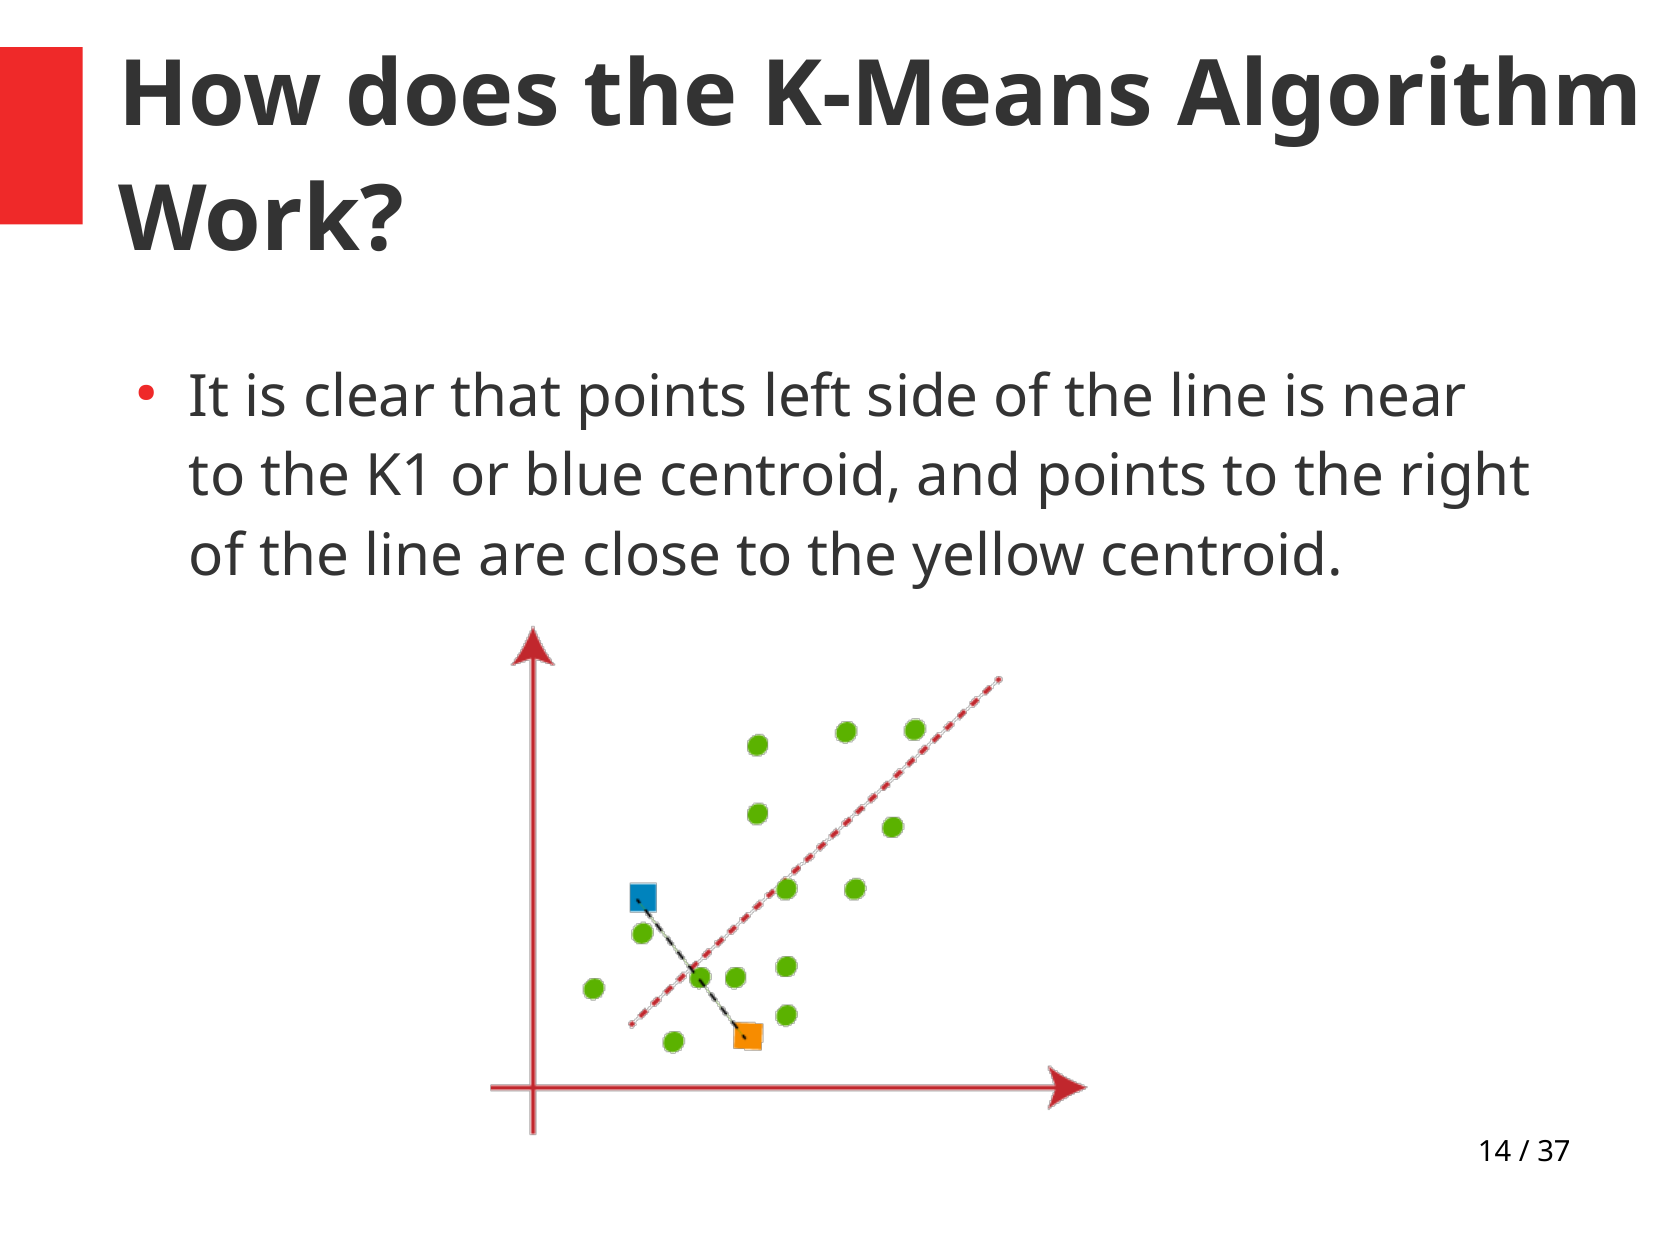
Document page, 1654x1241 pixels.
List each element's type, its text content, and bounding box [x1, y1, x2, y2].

list It is clear that points left side of the line is near to the K1 or blue centroid, and points to the right of the line are close to the yellow centroid. [118, 354, 1536, 1074]
picture [480, 567, 1111, 1193]
title How does the K-Means Algorithm Work? [118, 28, 1654, 278]
